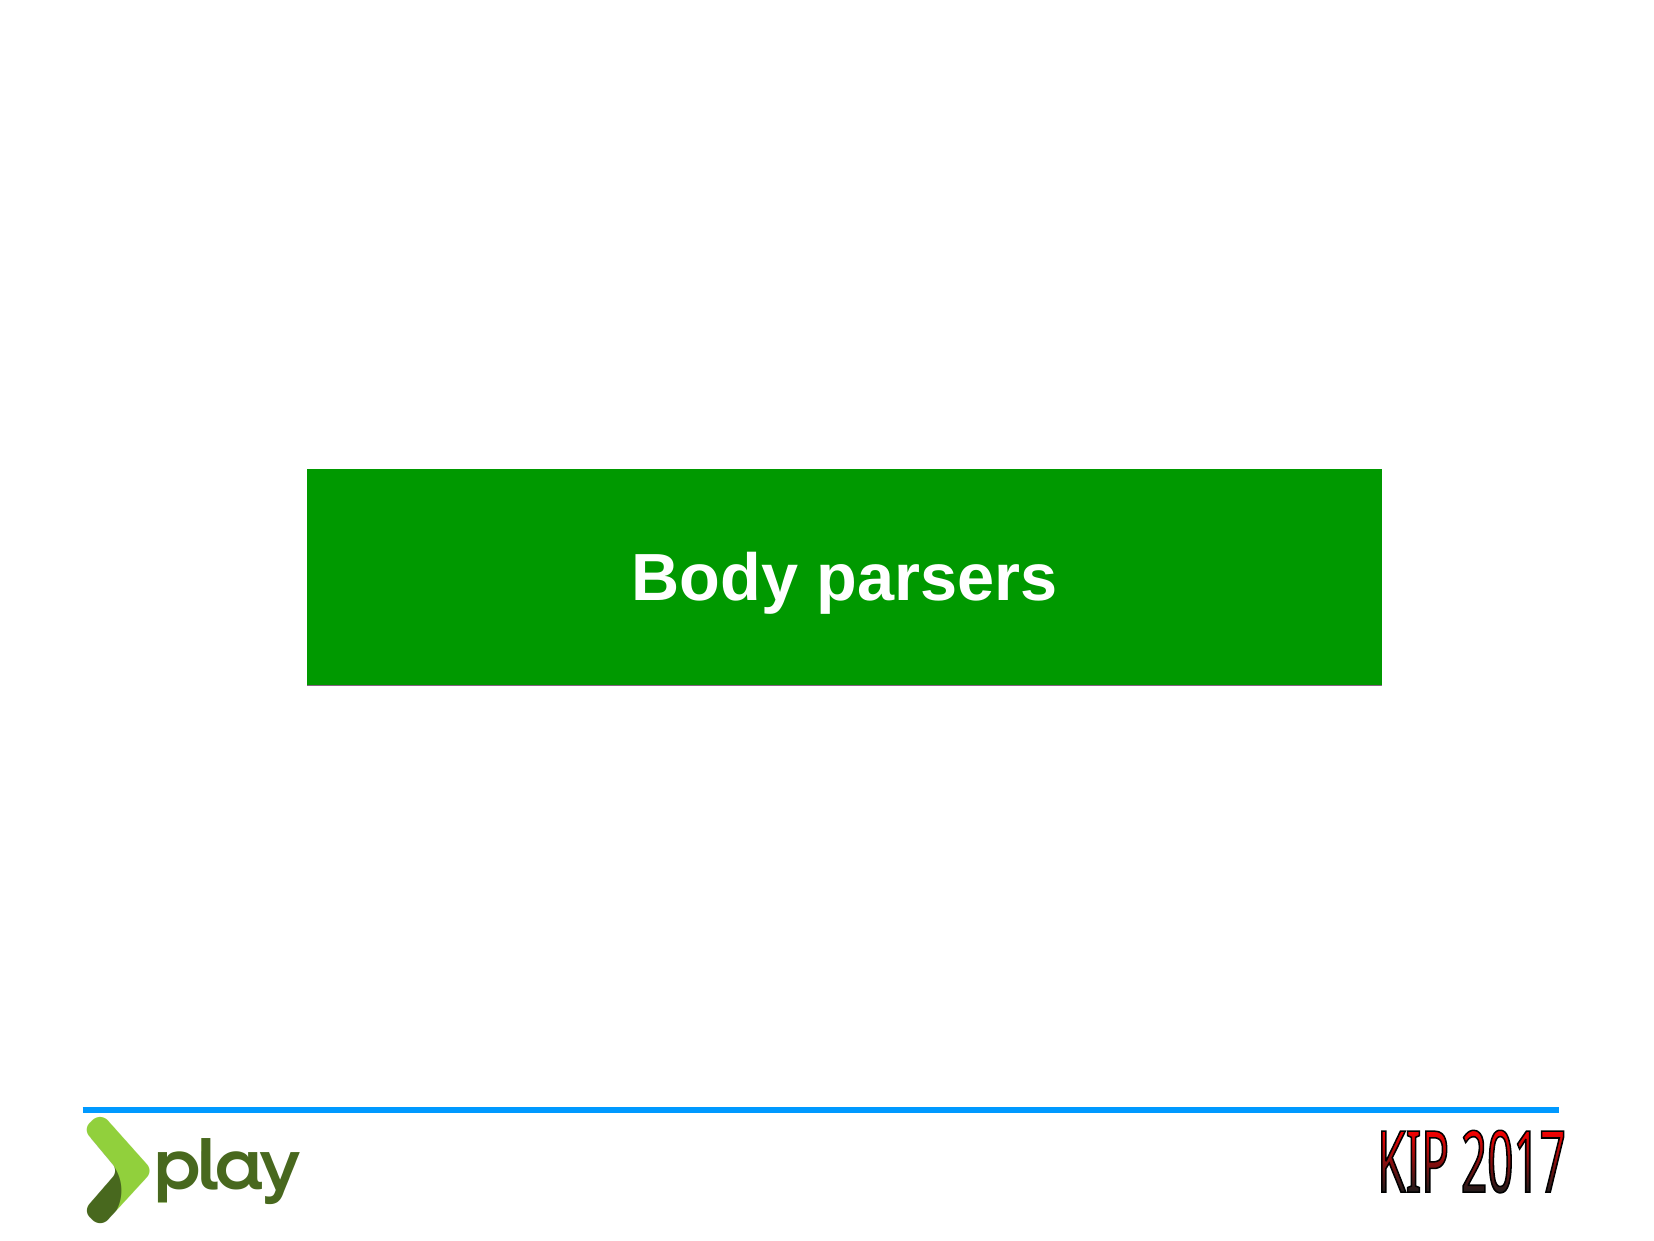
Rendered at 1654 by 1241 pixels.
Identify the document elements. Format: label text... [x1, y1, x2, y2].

picture [73, 1111, 308, 1229]
subtitle Body parsers [307, 469, 1382, 686]
